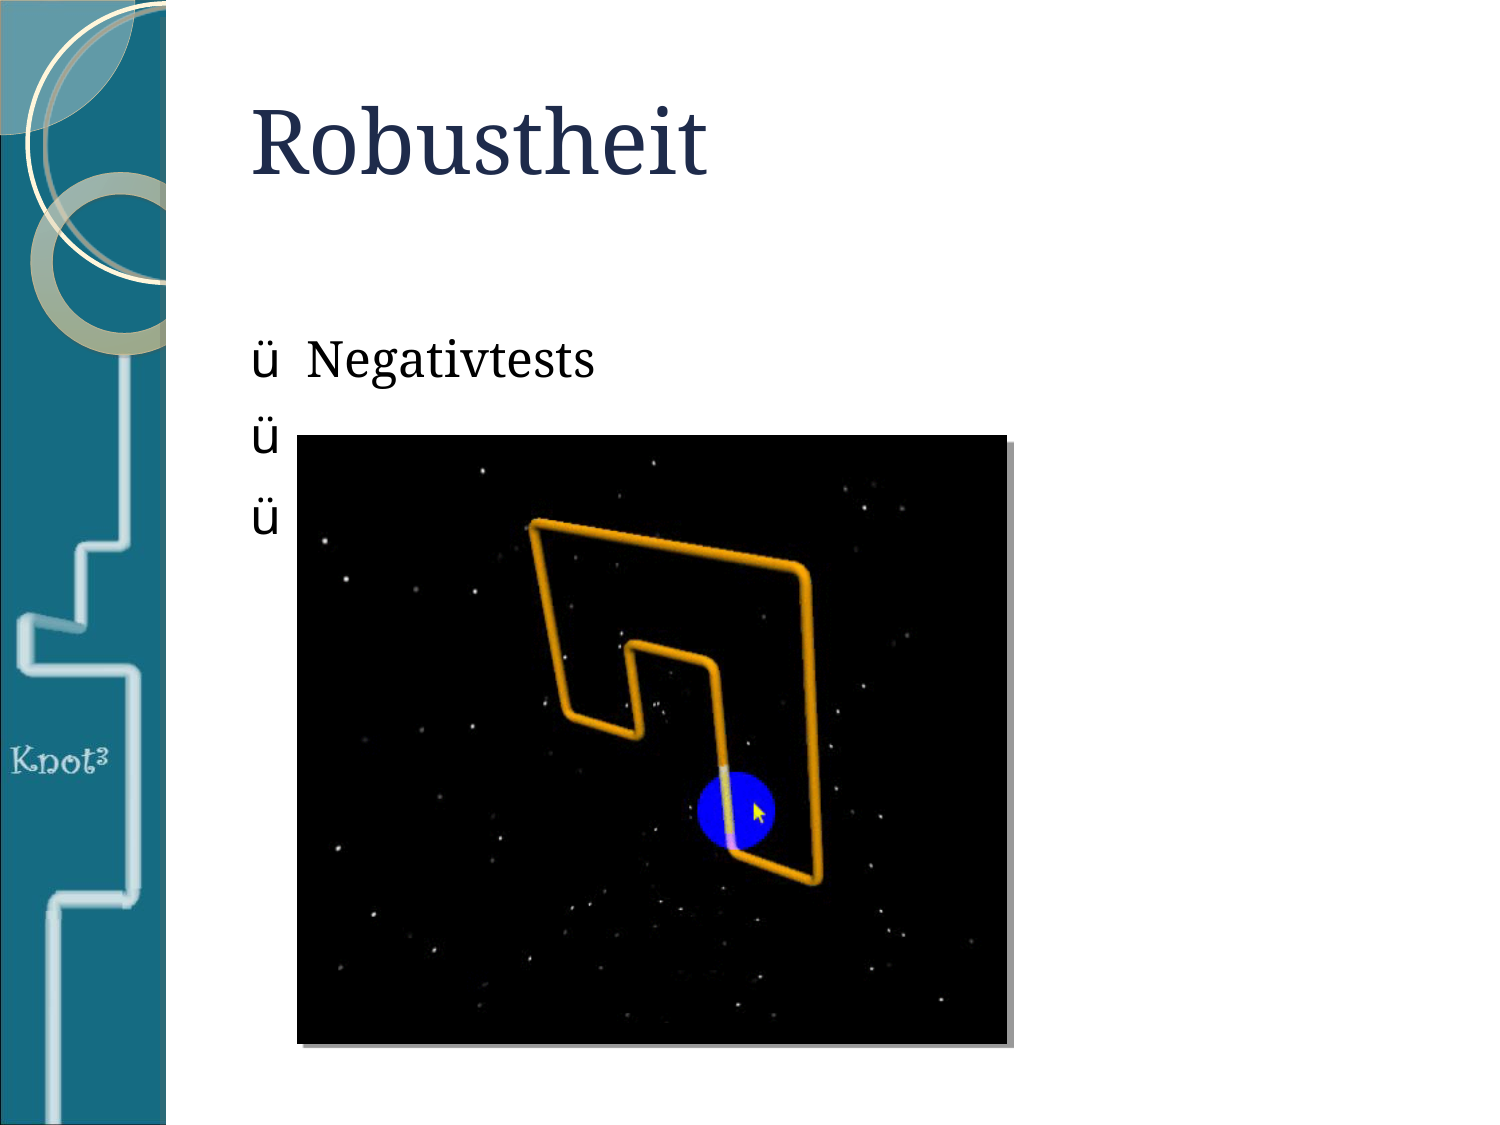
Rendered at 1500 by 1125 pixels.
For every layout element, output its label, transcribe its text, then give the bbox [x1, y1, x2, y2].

picture [317, 456, 987, 1024]
title Robustheit [235, 23, 1466, 237]
list Negativtests [235, 237, 1466, 906]
